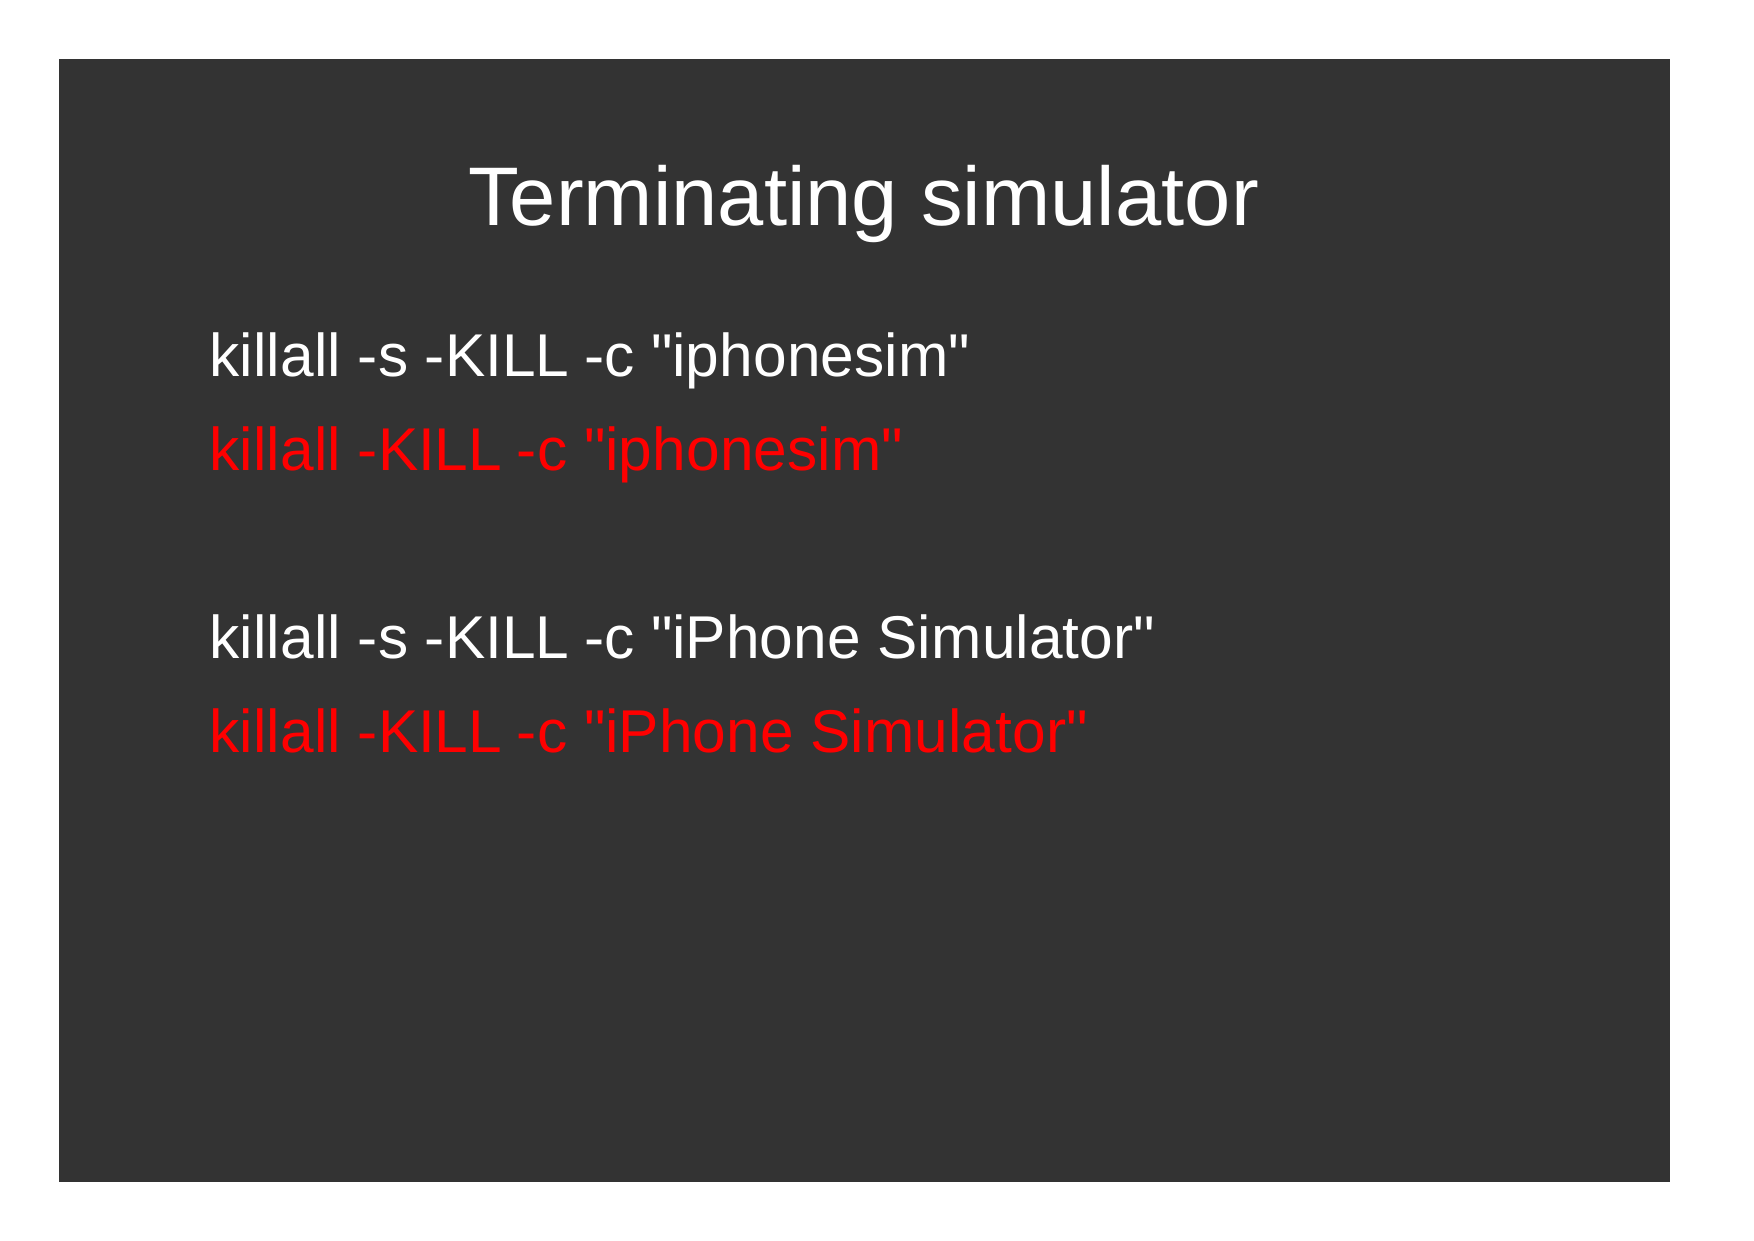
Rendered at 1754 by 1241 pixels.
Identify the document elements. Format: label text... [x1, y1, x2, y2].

list killall -s -KILL -c "iphonesim" killall -KILL -c "iphonesim" killall -s -KILL -c "iPhone Simulator" killall -KILL -c "iPhone Simulator" [138, 321, 1589, 1048]
title Terminating simulator [138, 110, 1589, 284]
